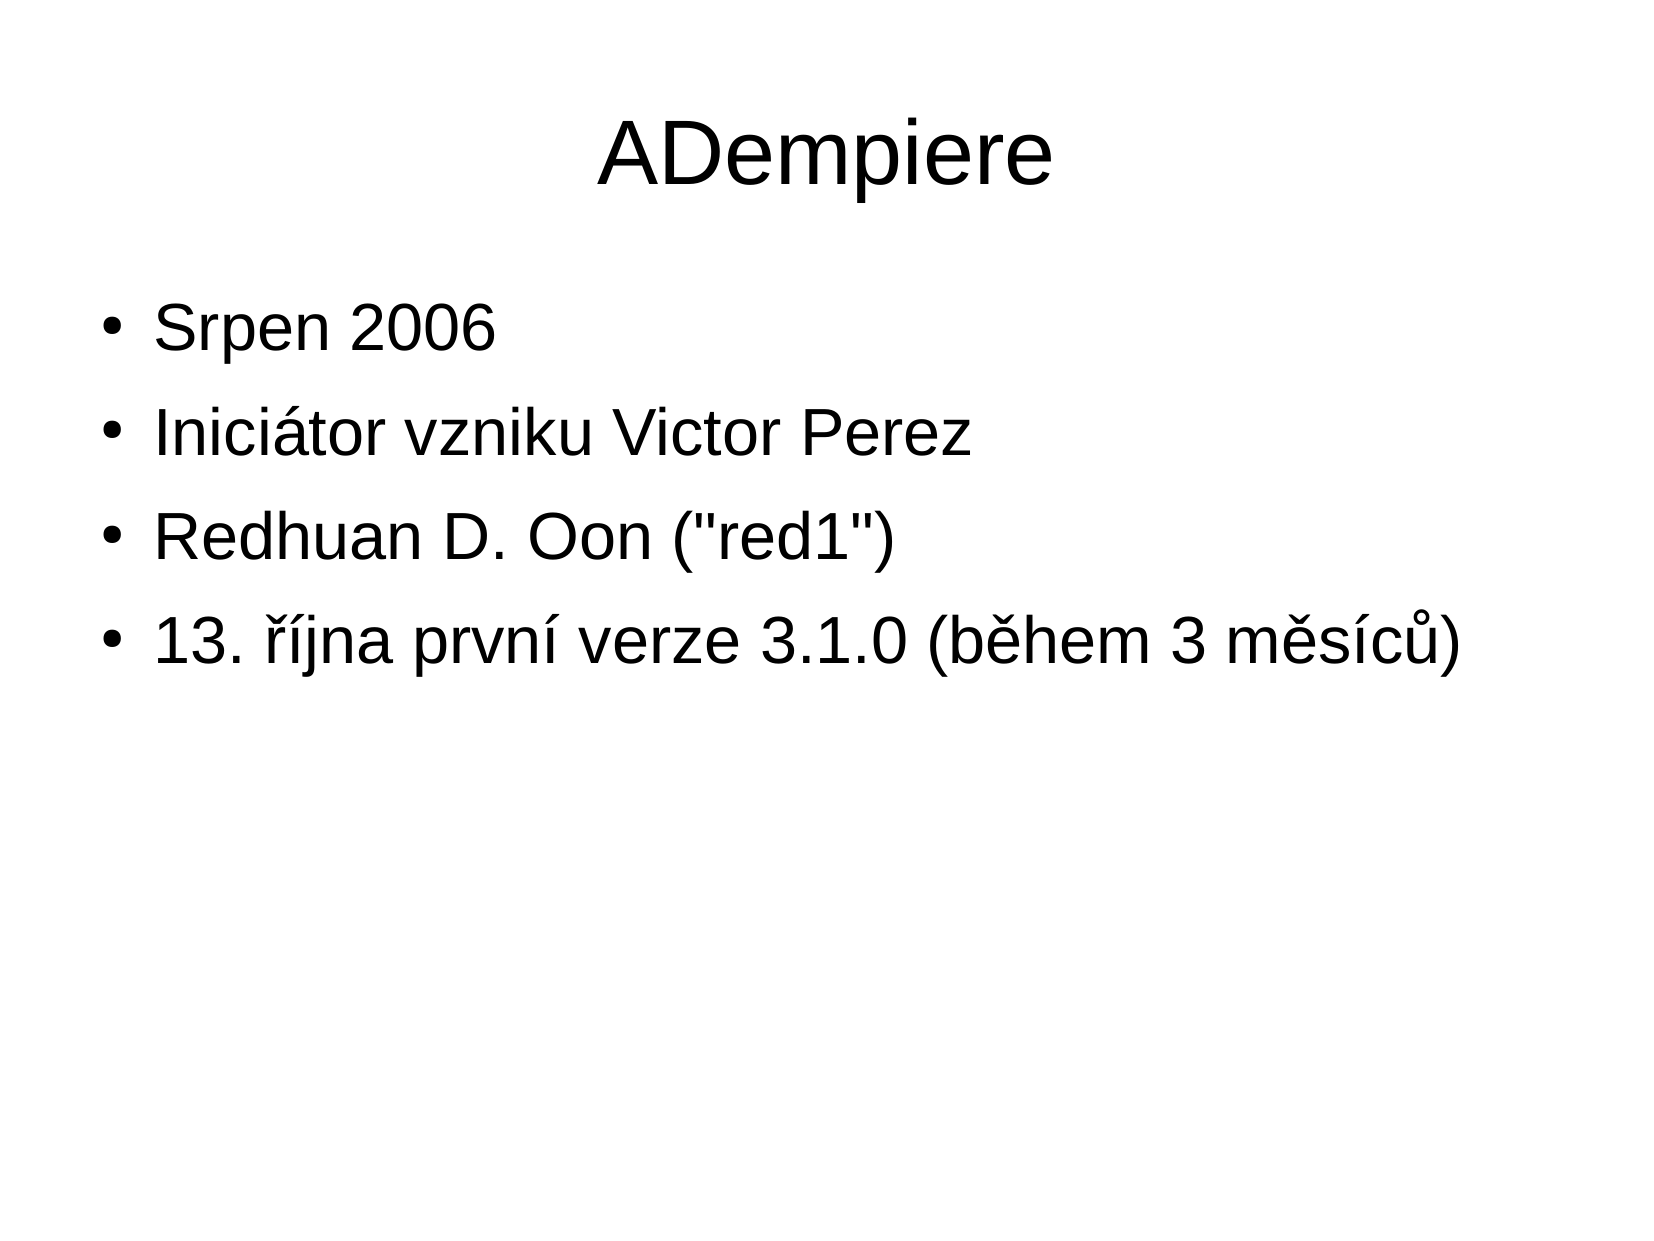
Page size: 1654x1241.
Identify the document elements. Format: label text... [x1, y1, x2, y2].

list Srpen 2006 Iniciátor vzniku Victor Perez Redhuan D. Oon ("red1") 13. října první verze 3.1.0 (během 3 měsíců) [82, 290, 1571, 1109]
title ADempiere [82, 49, 1571, 257]
